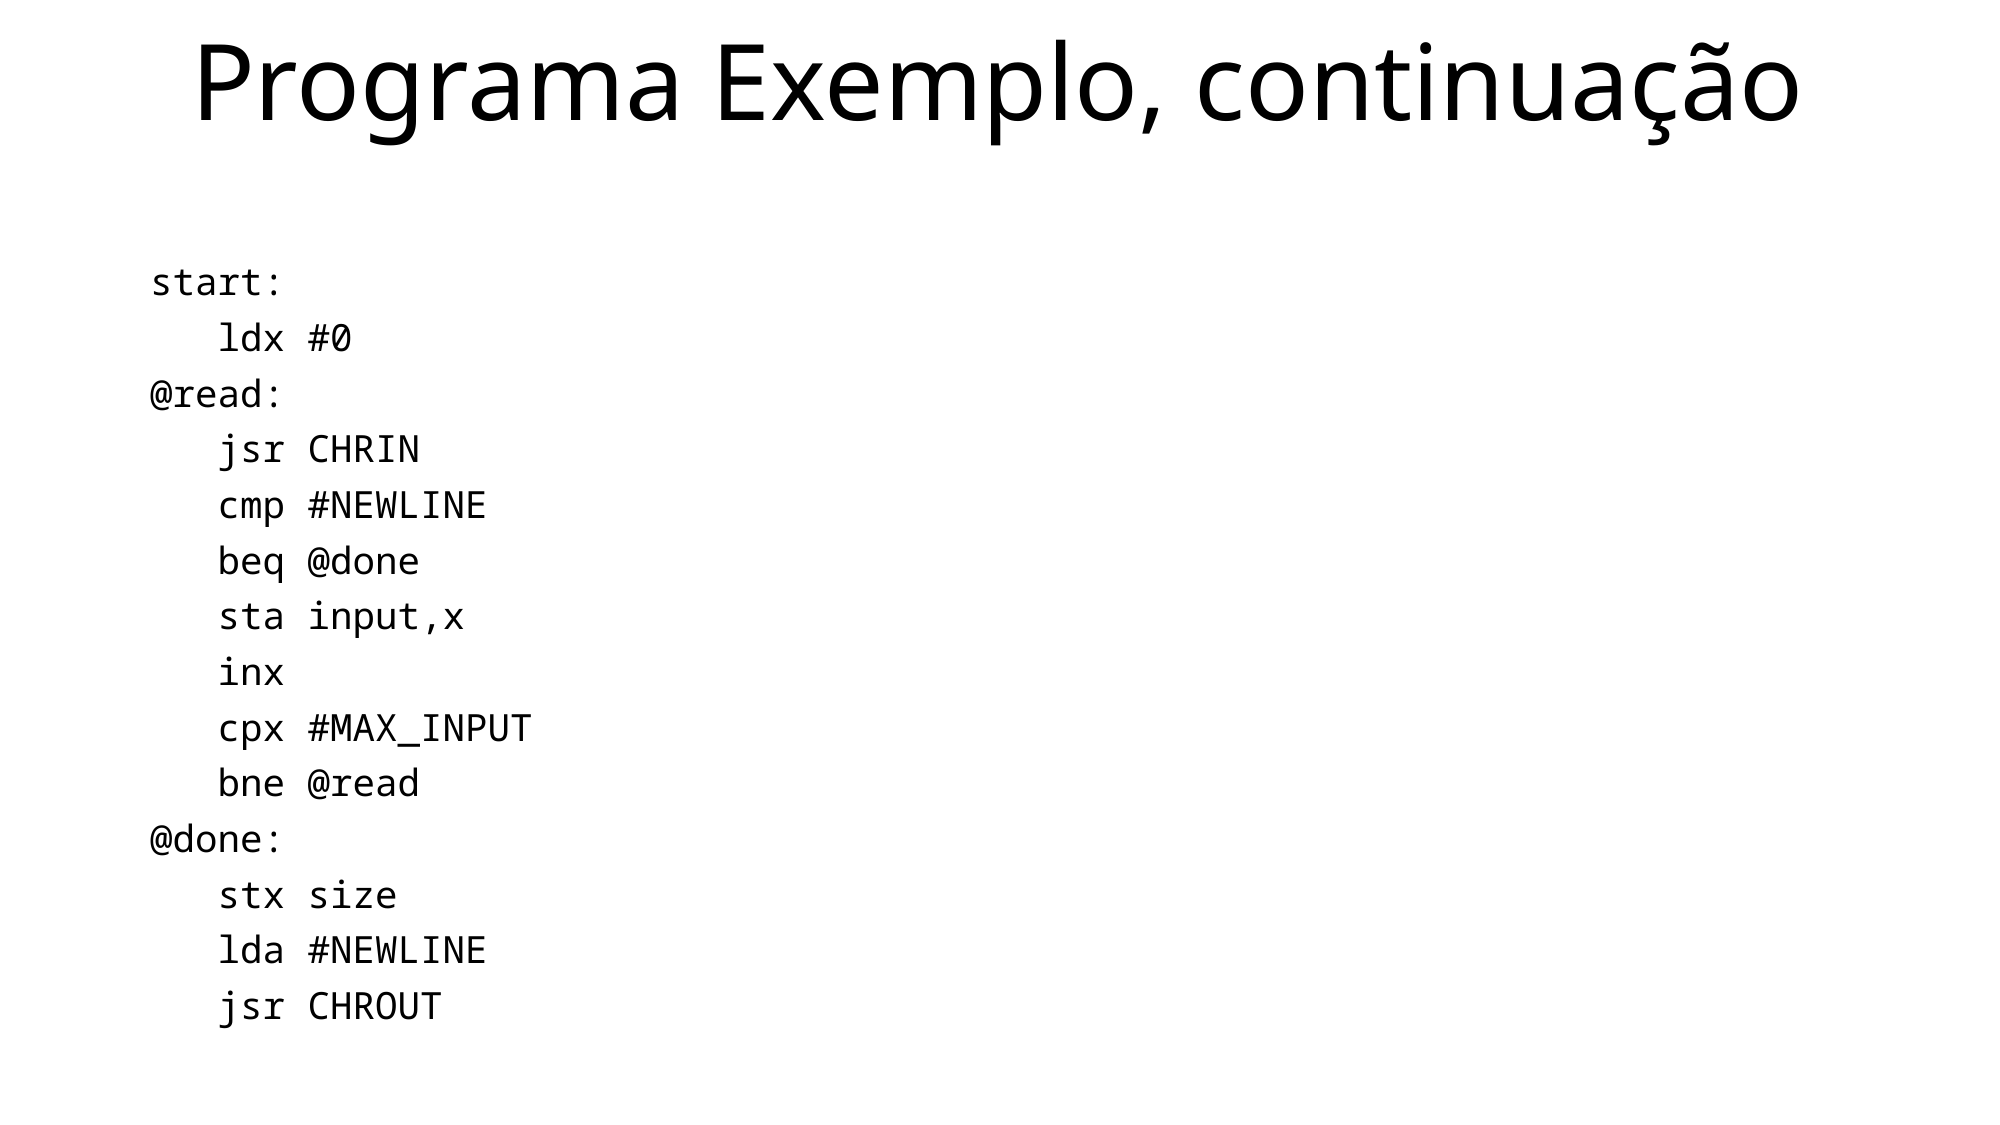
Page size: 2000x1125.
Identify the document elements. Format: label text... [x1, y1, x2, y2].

list start: ldx #0 @read: jsr CHRIN cmp #NEWLINE beq @done sta input,x inx cpx #MAX_INPUT bne @read @done: stx size lda #NEWLINE jsr CHROUT [135, 195, 1860, 1036]
title Programa Exemplo, continuação [135, 7, 1861, 165]
